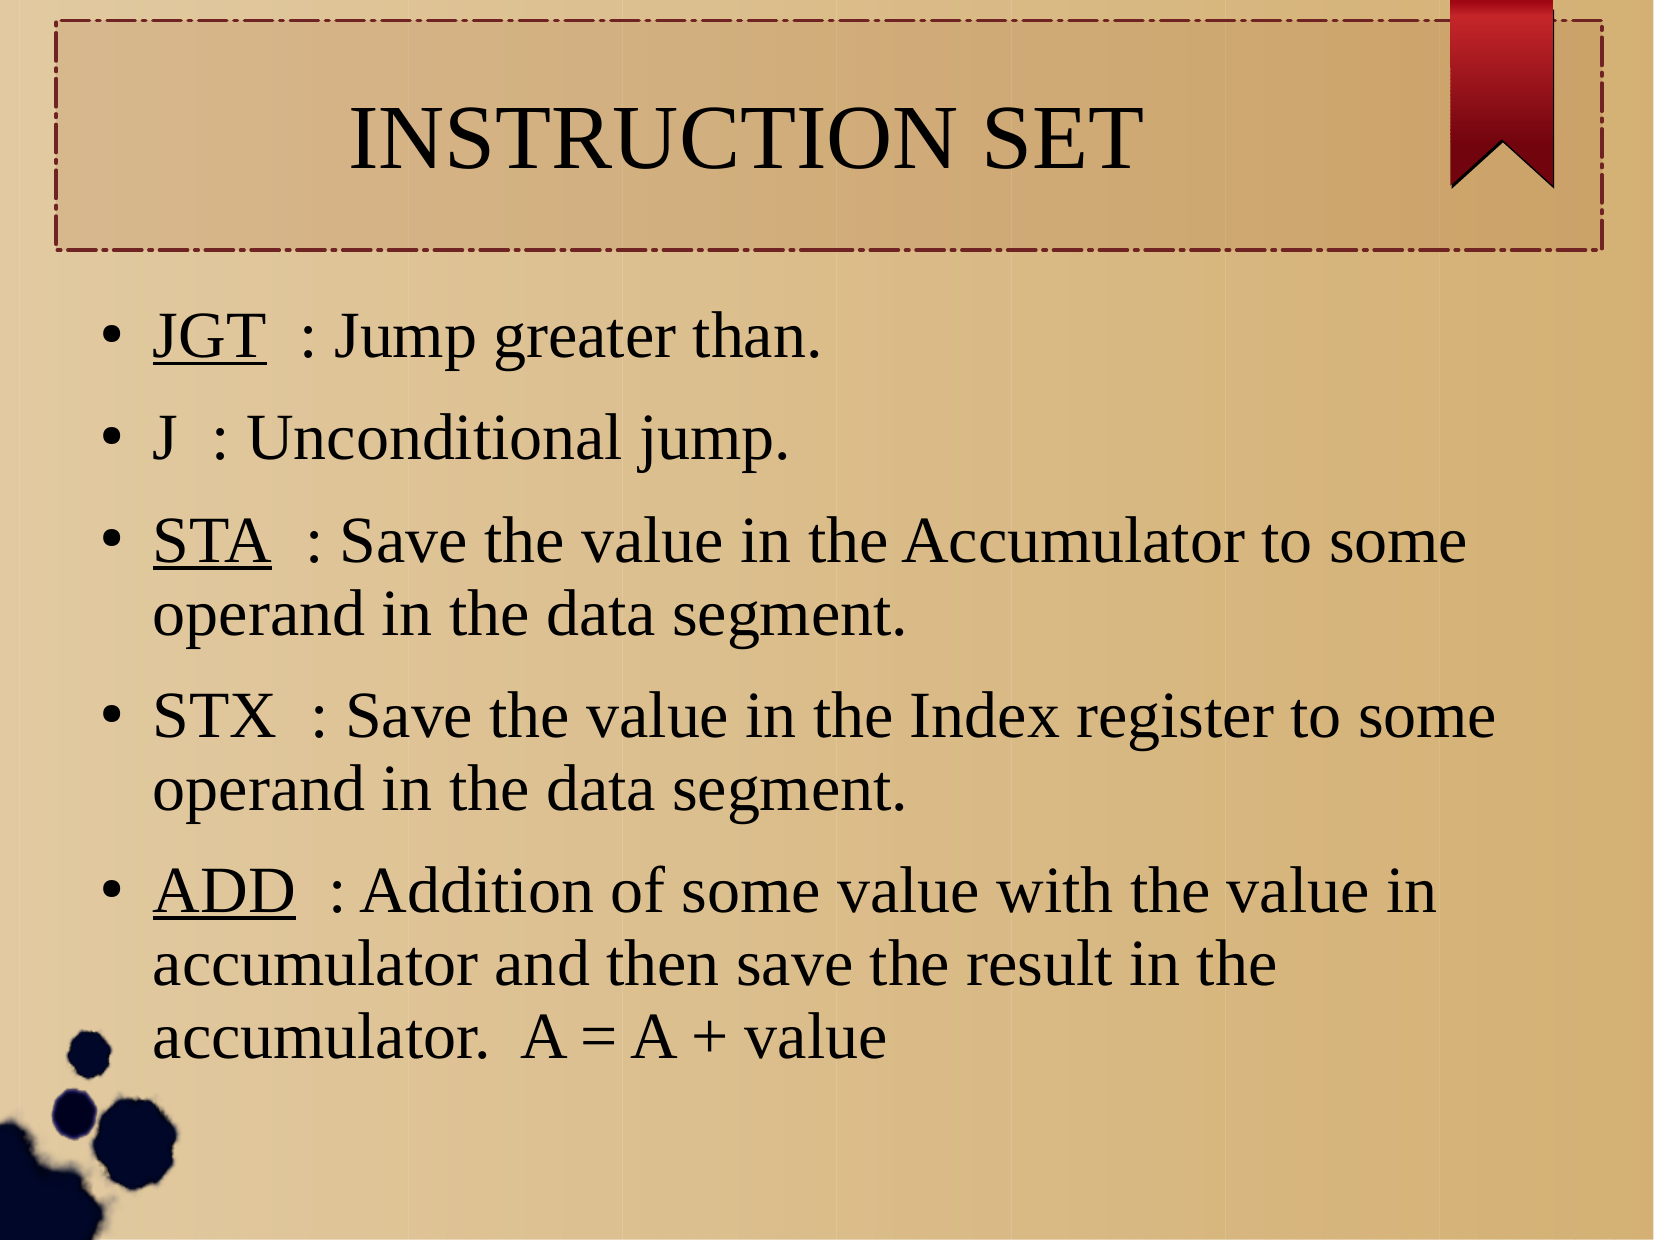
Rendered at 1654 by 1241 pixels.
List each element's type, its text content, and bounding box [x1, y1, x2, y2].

list JGT : Jump greater than. J : Unconditional jump. STA : Save the value in the Accumulator to some operand in the data segment. STX : Save the value in the Index register to some operand in the data segment. ADD : Addition of some value with the value in accumulator and then save the result in the accumulator. A = A + value [82, 299, 1571, 1075]
title INSTRUCTION SET [82, 47, 1412, 229]
